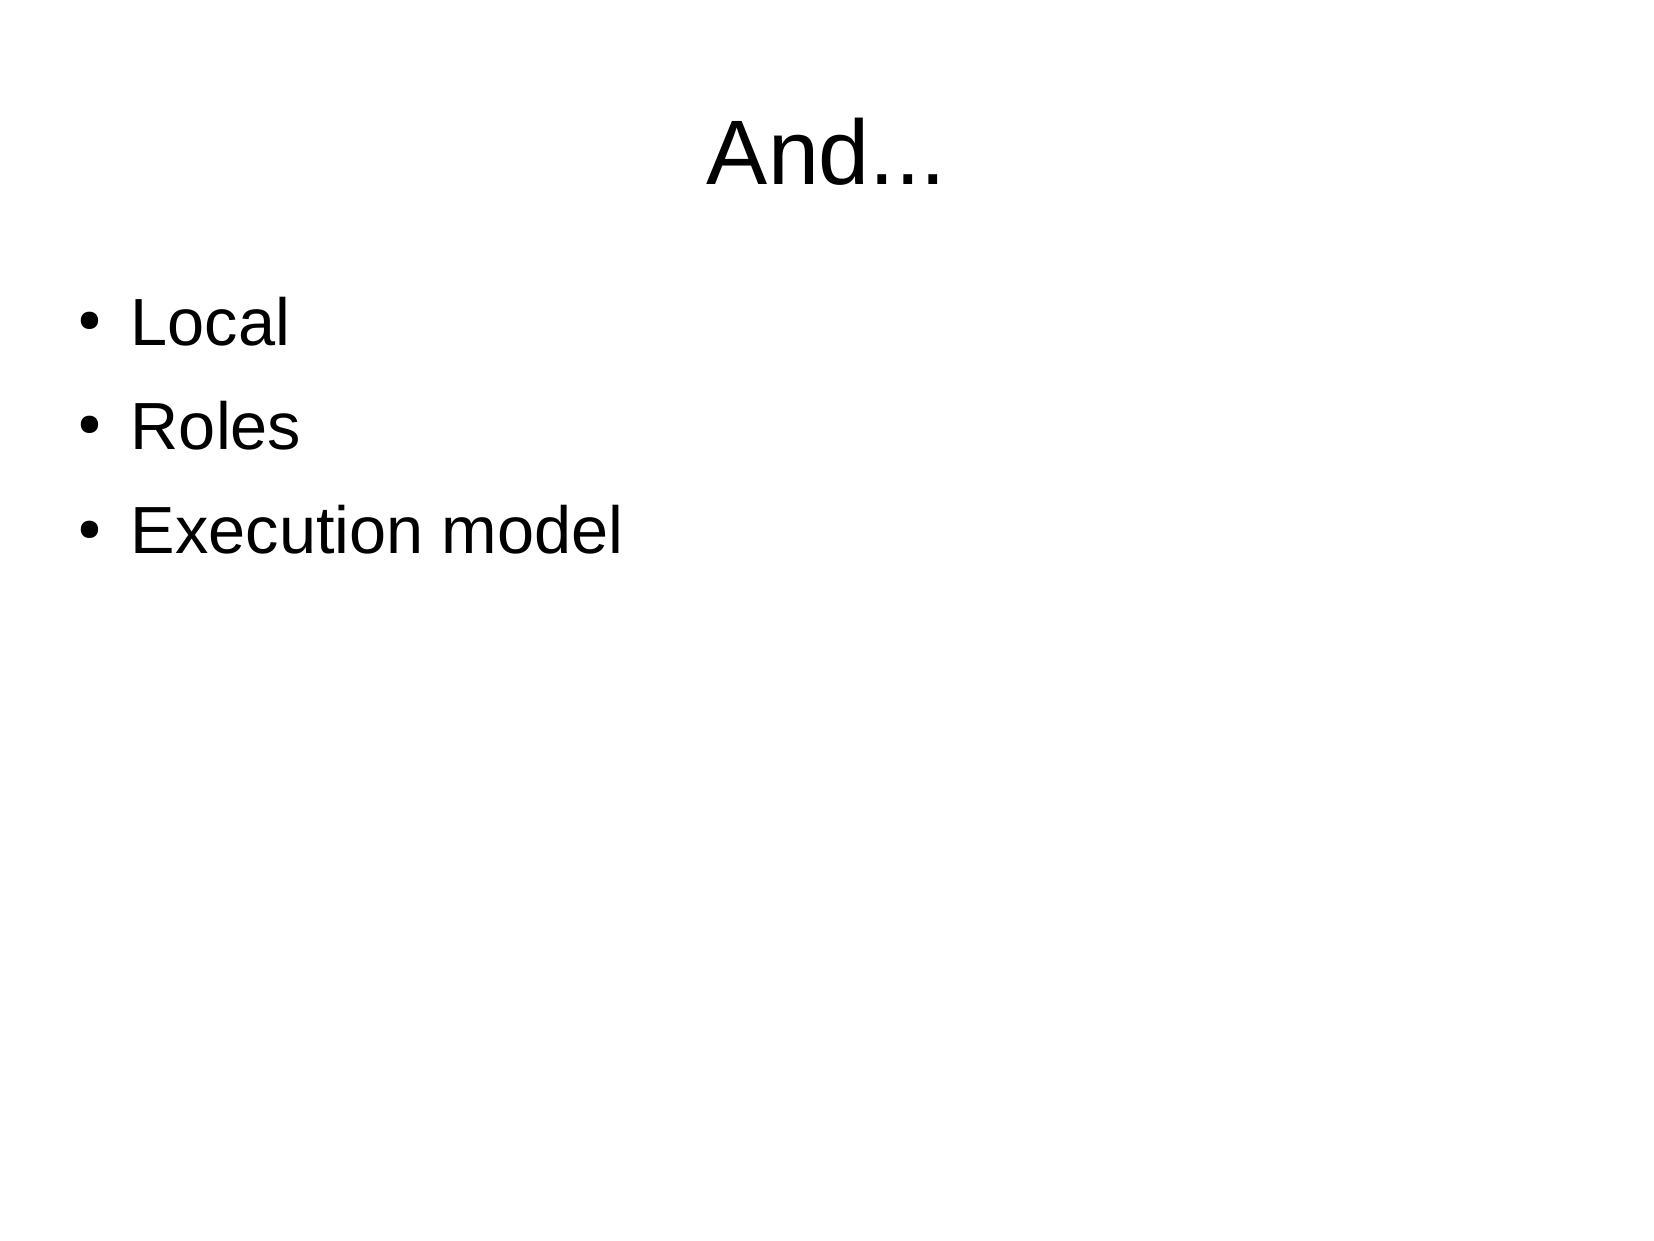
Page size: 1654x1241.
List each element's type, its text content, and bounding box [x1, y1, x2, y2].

title And... [82, 49, 1571, 257]
list Local Roles Execution model [60, 285, 1549, 1005]
